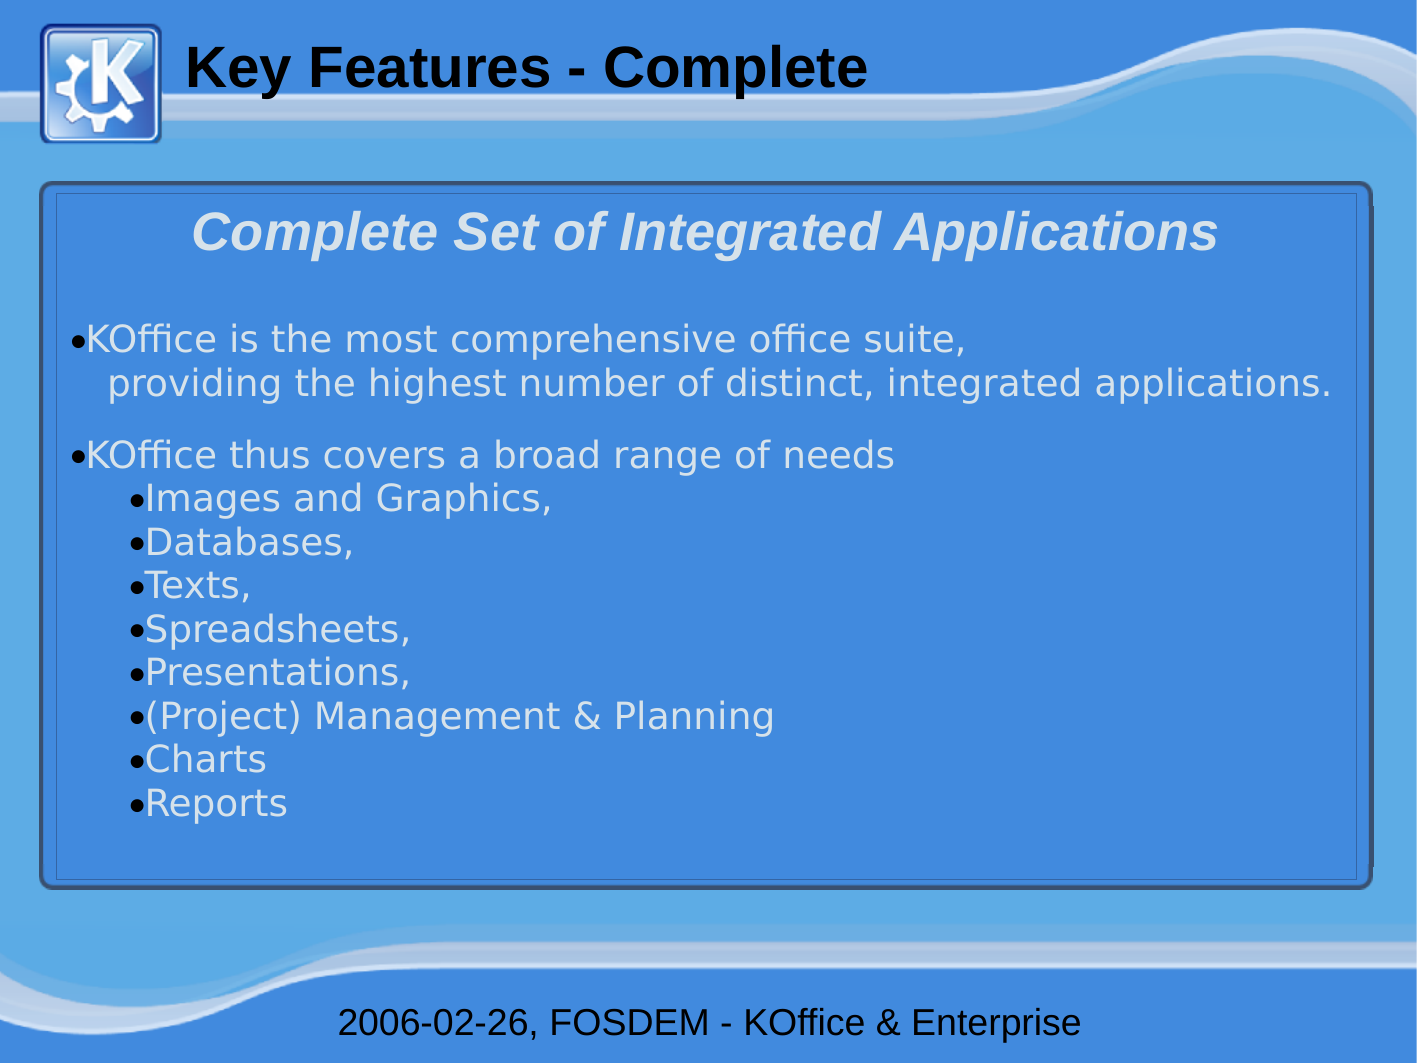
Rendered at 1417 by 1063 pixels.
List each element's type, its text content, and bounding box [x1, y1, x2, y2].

text_box Key Features - Complete [170, 27, 1110, 104]
text_box Complete Set of Integrated Applications KOffice is the most comprehensive office suite, providing the highest number of distinct, integrated applications. KOffice thus covers a broad range of needs Images and Graphics, Databases, Texts, Spreadsheets, Presentations, (Project) Management & Planning Charts Reports [56, 193, 1357, 880]
picture [0, 0, 1417, 1063]
